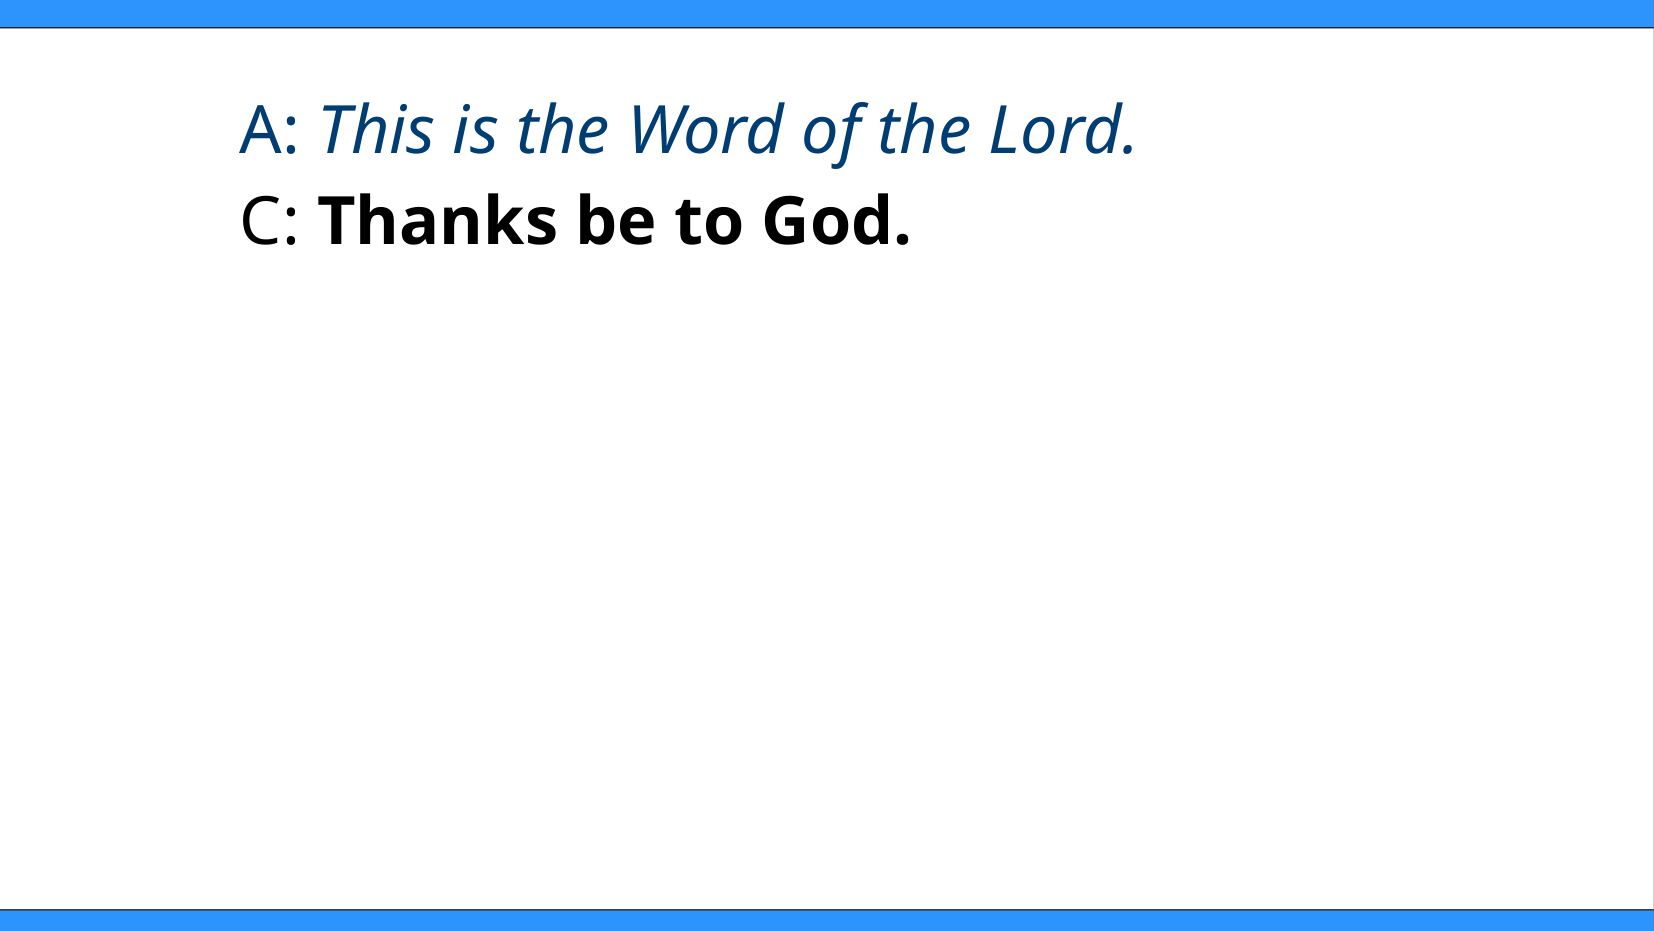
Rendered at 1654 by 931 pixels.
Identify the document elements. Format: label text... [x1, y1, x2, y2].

text_box A: This is the Word of the Lord. C: Thanks be to God. [225, 75, 1411, 277]
picture [0, 0, 1654, 931]
